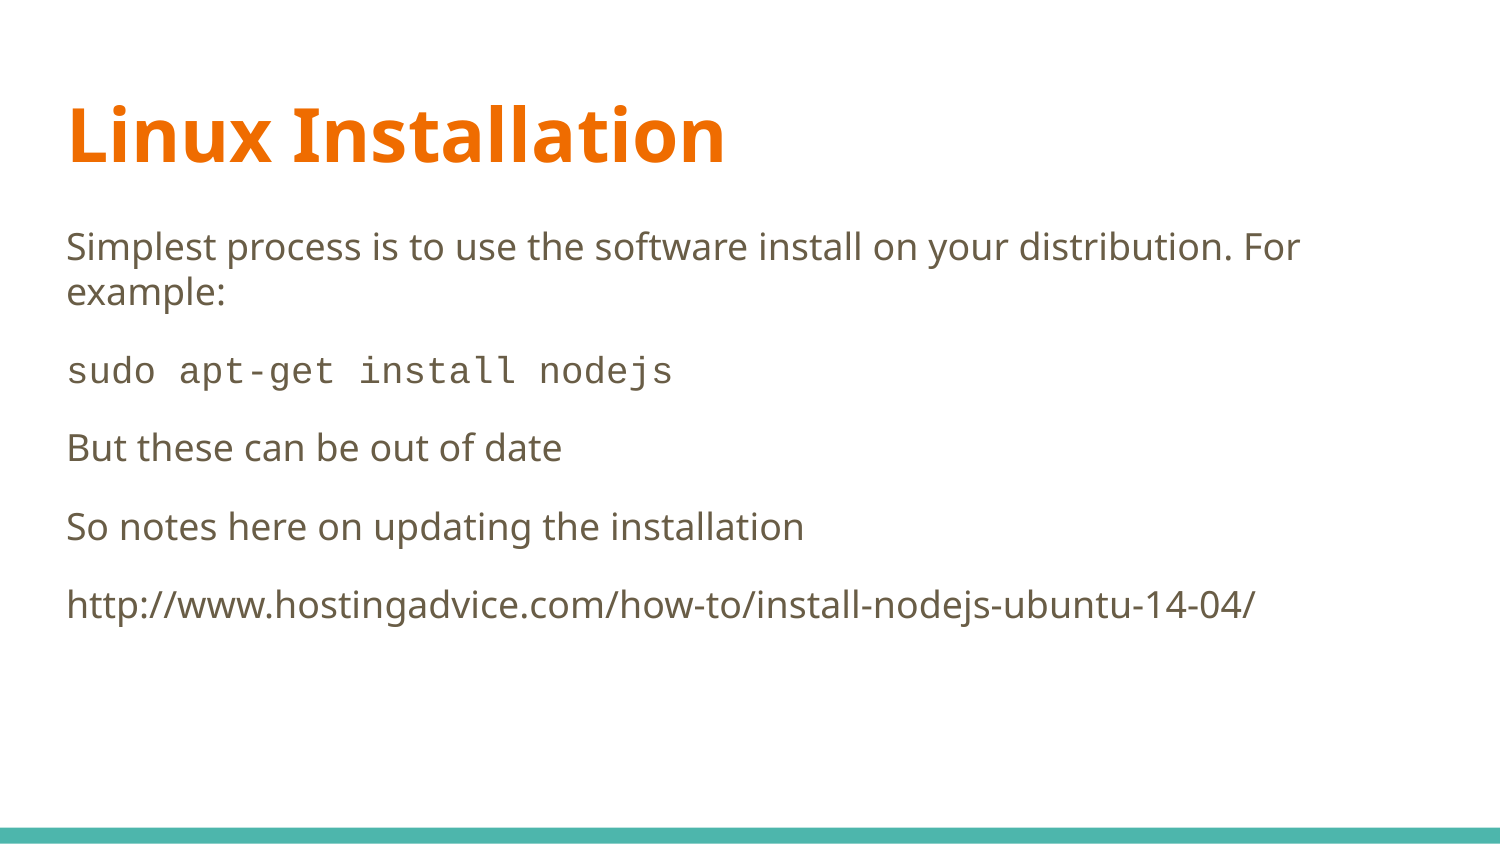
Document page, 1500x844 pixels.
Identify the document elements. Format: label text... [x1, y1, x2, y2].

list Simplest process is to use the software install on your distribution. For example: sudo apt-get install nodejs But these can be out of date So notes here on updating the installation http://www.hostingadvice.com/how-to/install-nodejs-ubuntu-14-04/ [51, 207, 1449, 750]
title Linux Installation [51, 72, 1449, 189]
